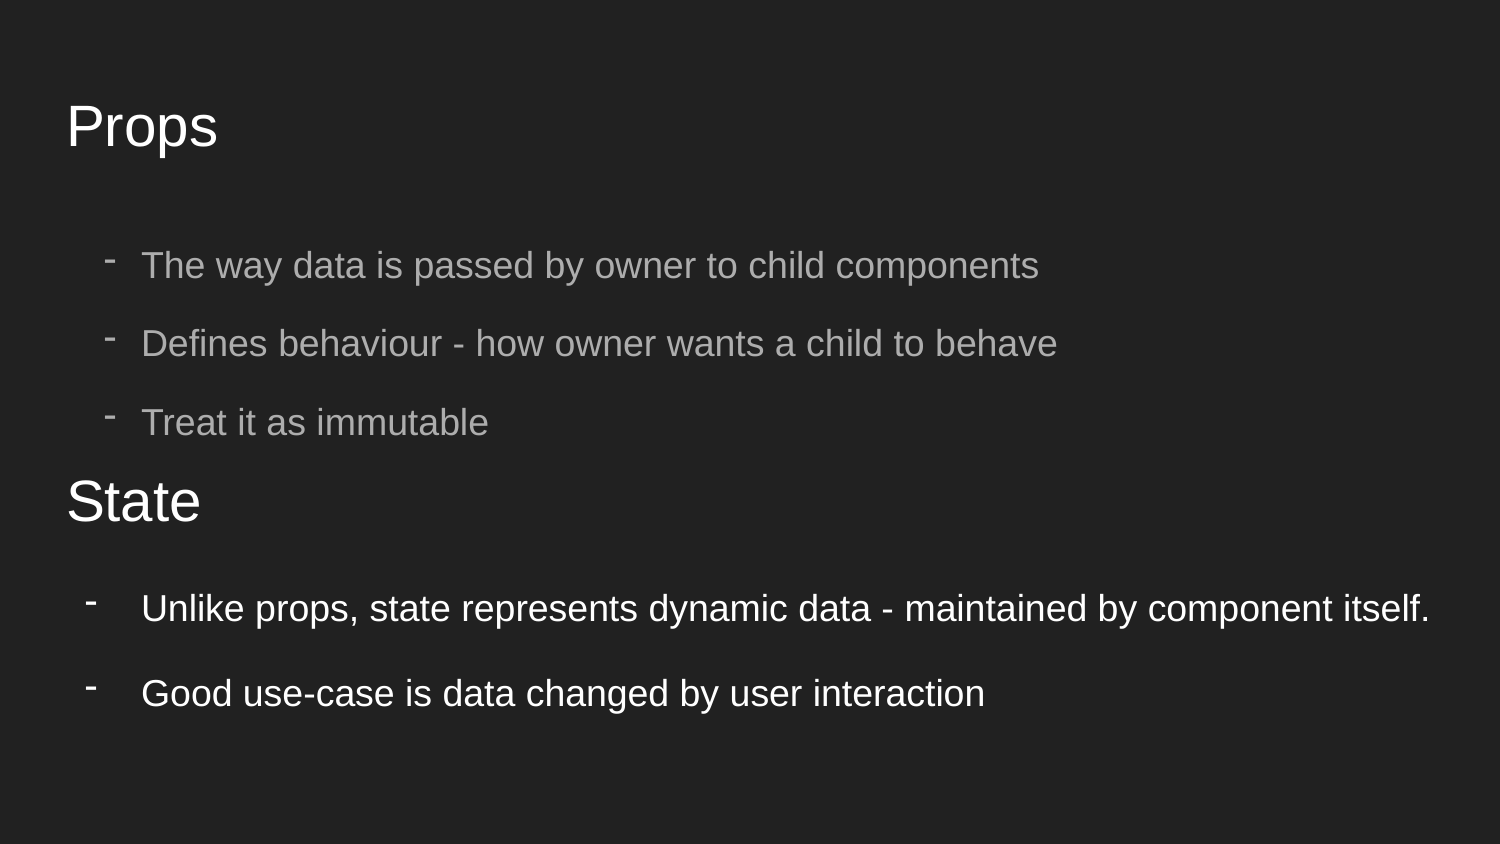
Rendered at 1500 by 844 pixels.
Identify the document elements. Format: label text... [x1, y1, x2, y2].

title Props [51, 72, 1449, 167]
text_box Unlike props, state represents dynamic data - maintained by component itself. Good use-case is data changed by user interaction [51, 542, 1449, 819]
list The way data is passed by owner to child components Defines behaviour - how owner wants a child to behave Treat it as immutable [51, 225, 1449, 413]
title State [51, 447, 1449, 542]
